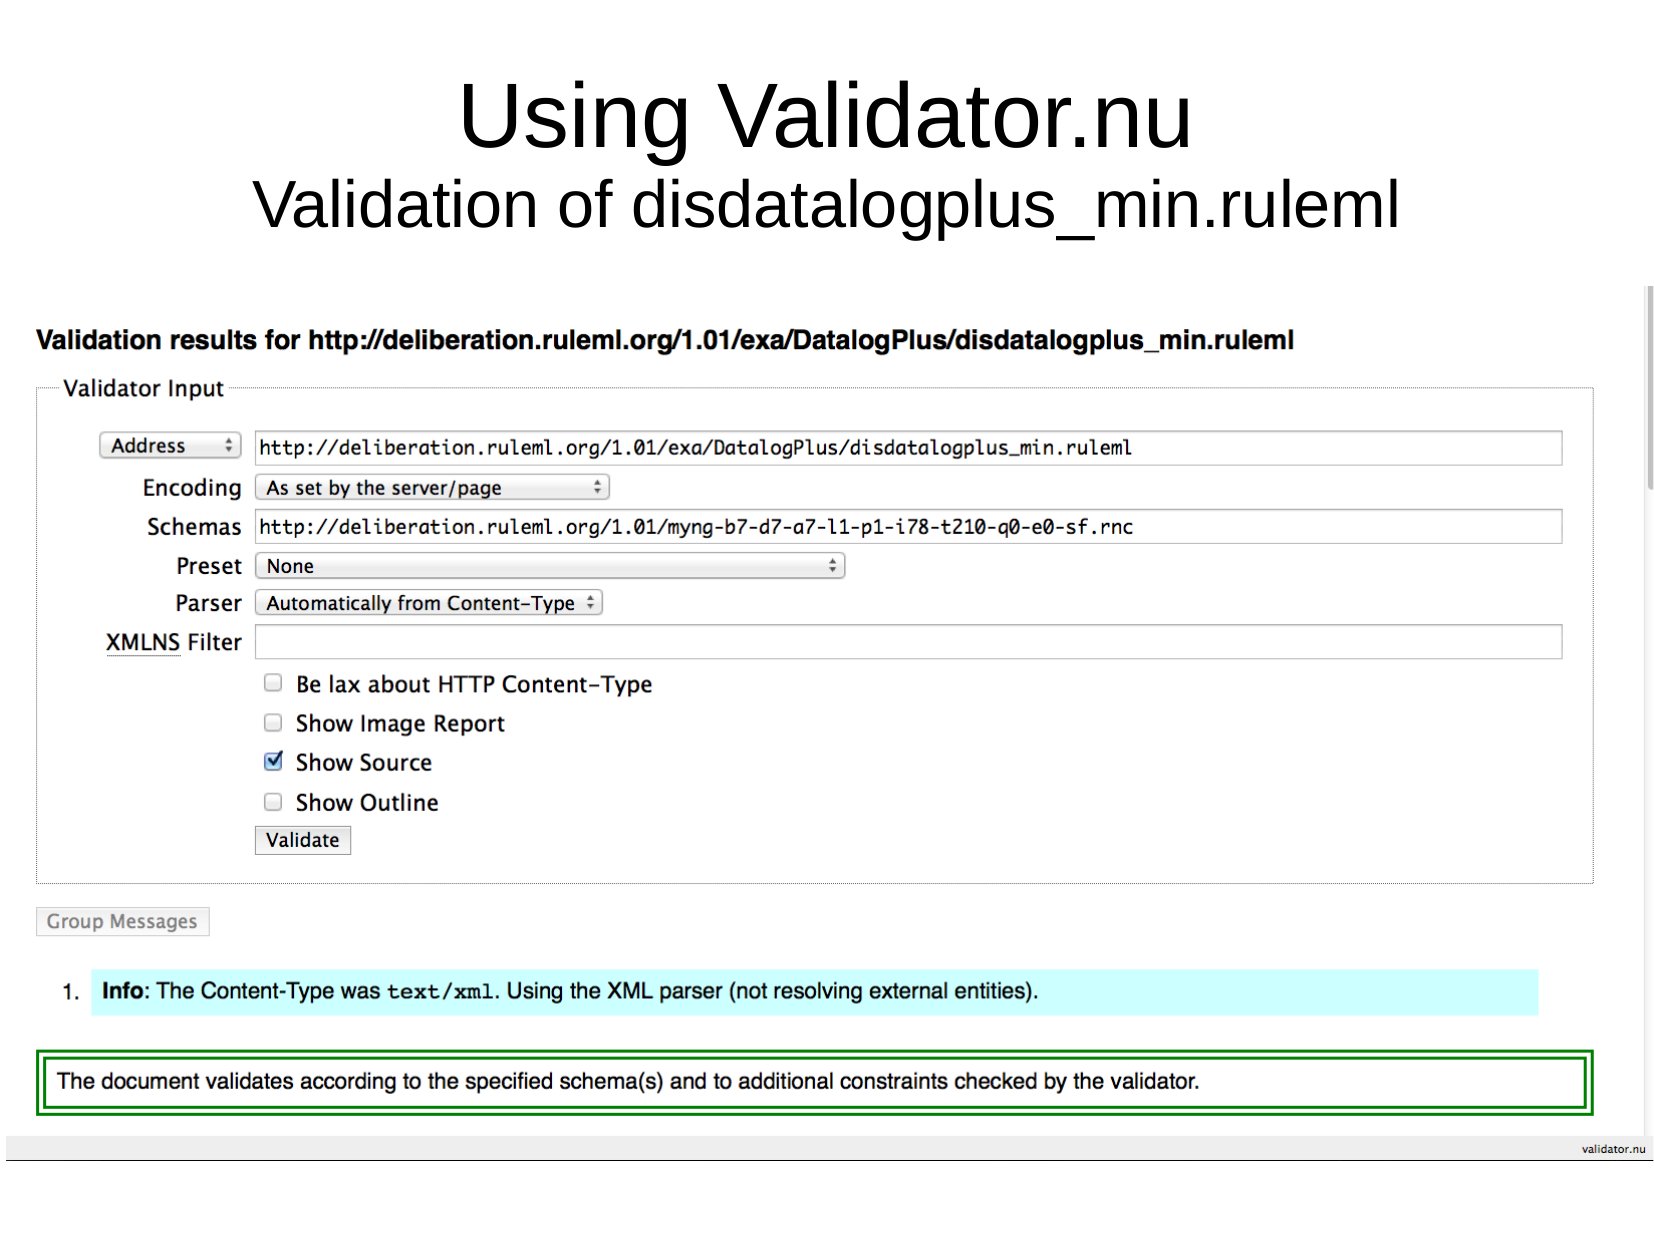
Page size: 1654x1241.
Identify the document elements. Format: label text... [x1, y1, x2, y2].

picture [6, 286, 1654, 1161]
title Using Validator.nu Validation of disdatalogplus_min.ruleml [82, 49, 1571, 257]
